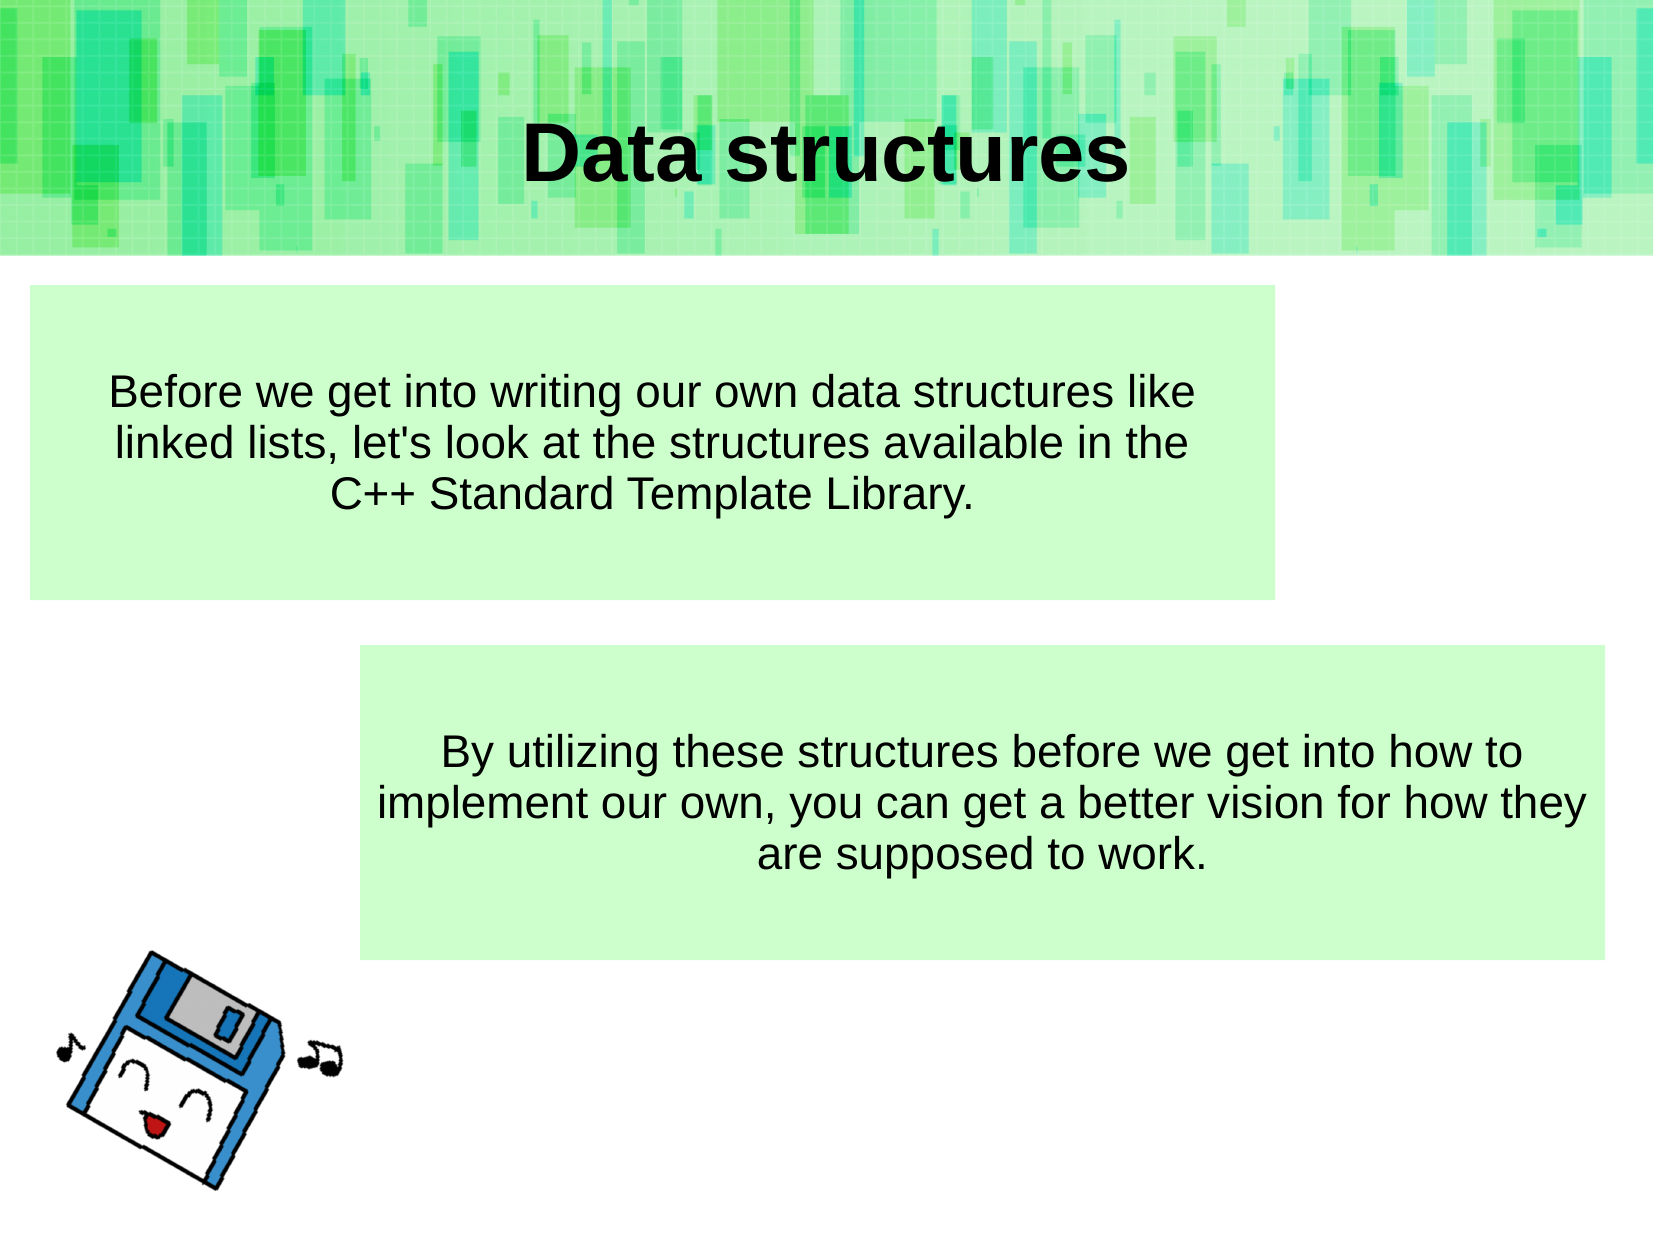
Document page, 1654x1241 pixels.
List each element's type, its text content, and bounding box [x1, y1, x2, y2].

text_box Before we get into writing our own data structures like linked lists, let's look at the structures available in the C++ Standard Template Library. [30, 285, 1276, 601]
text_box By utilizing these structures before we get into how to implement our own, you can get a better vision for how they are supposed to work. [360, 645, 1606, 961]
picture [0, 0, 1654, 1241]
title Data structures [82, 49, 1571, 257]
